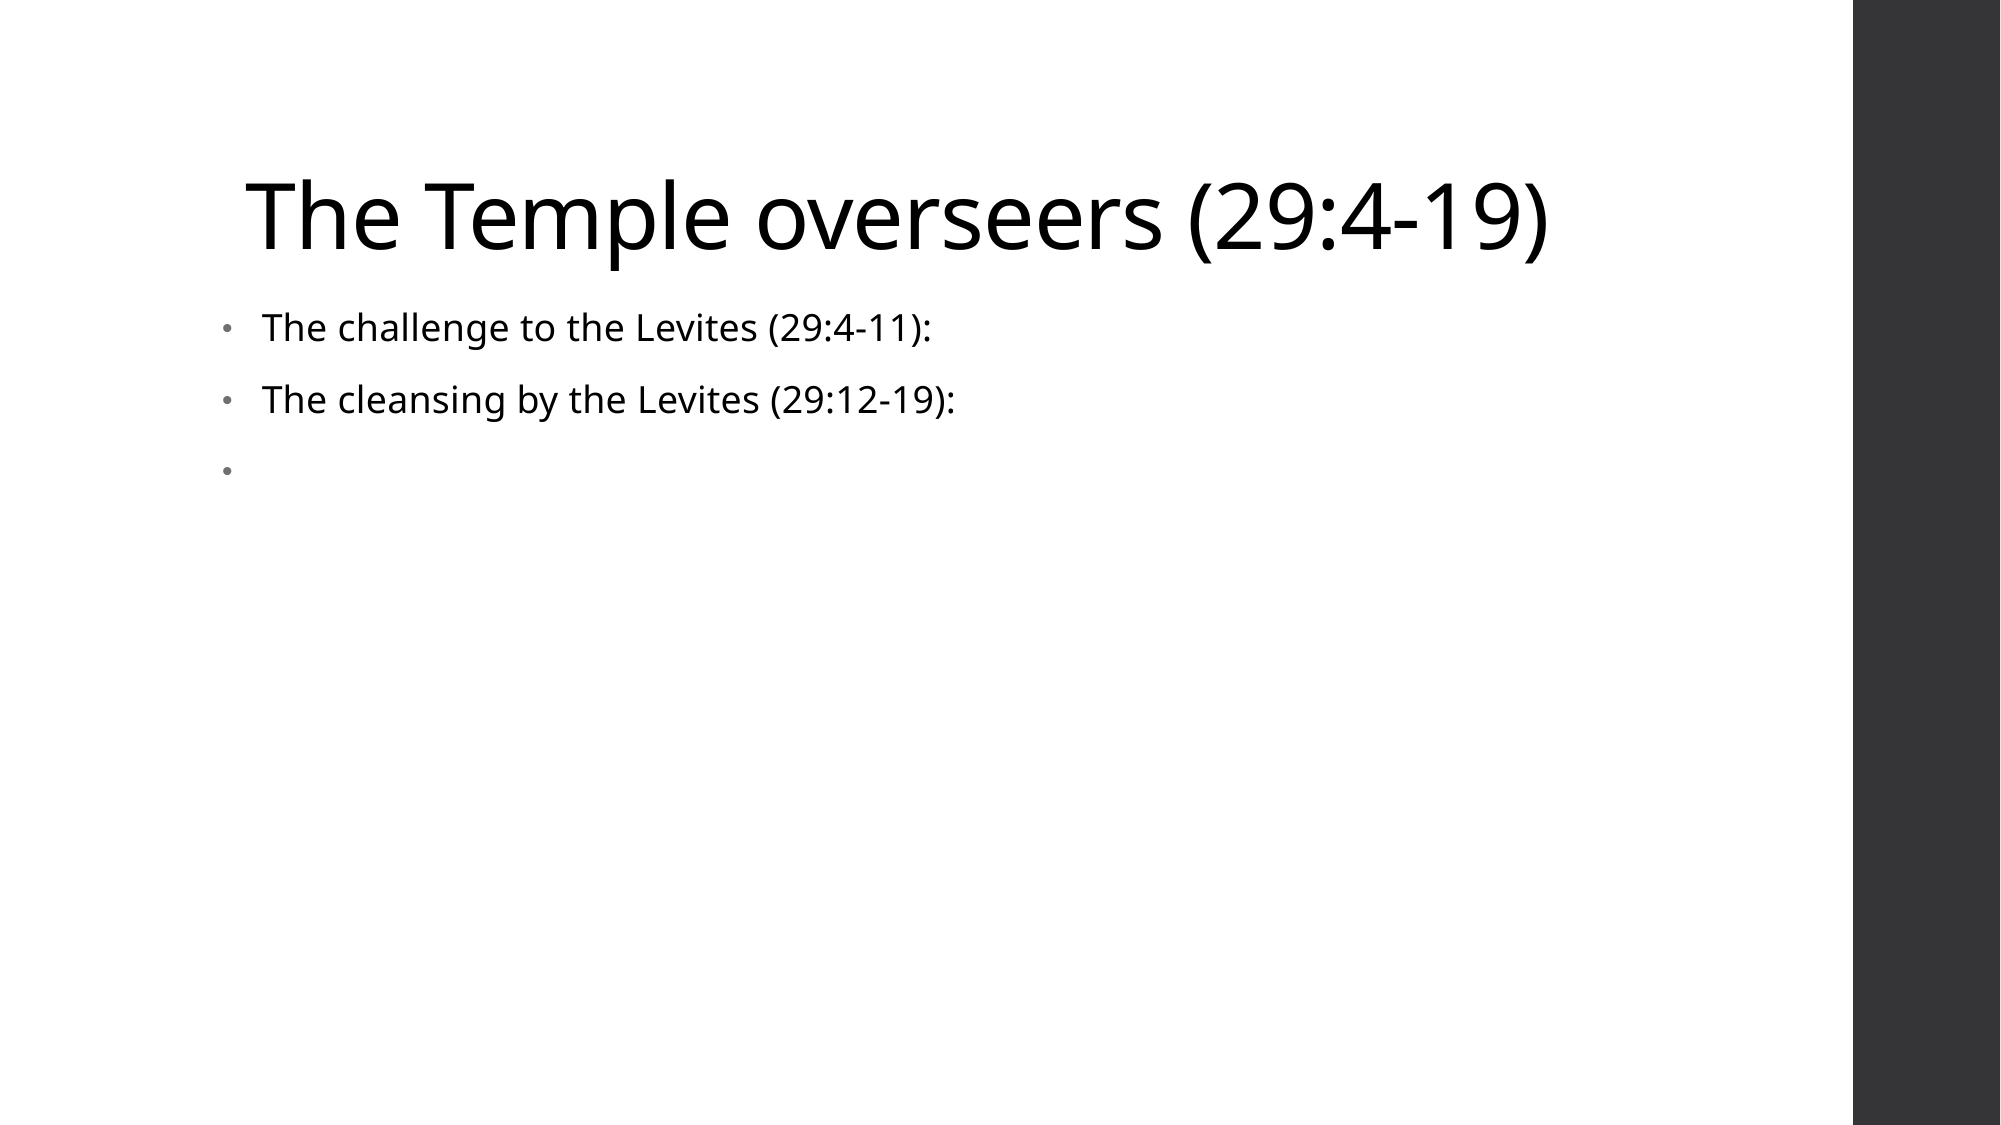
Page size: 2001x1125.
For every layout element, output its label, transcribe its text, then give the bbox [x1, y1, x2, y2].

title The Temple overseers (29:4-19) [206, 60, 1797, 278]
list The challenge to the Levites (29:4-11): The cleansing by the Levites (29:12-19): [206, 299, 1617, 1014]
